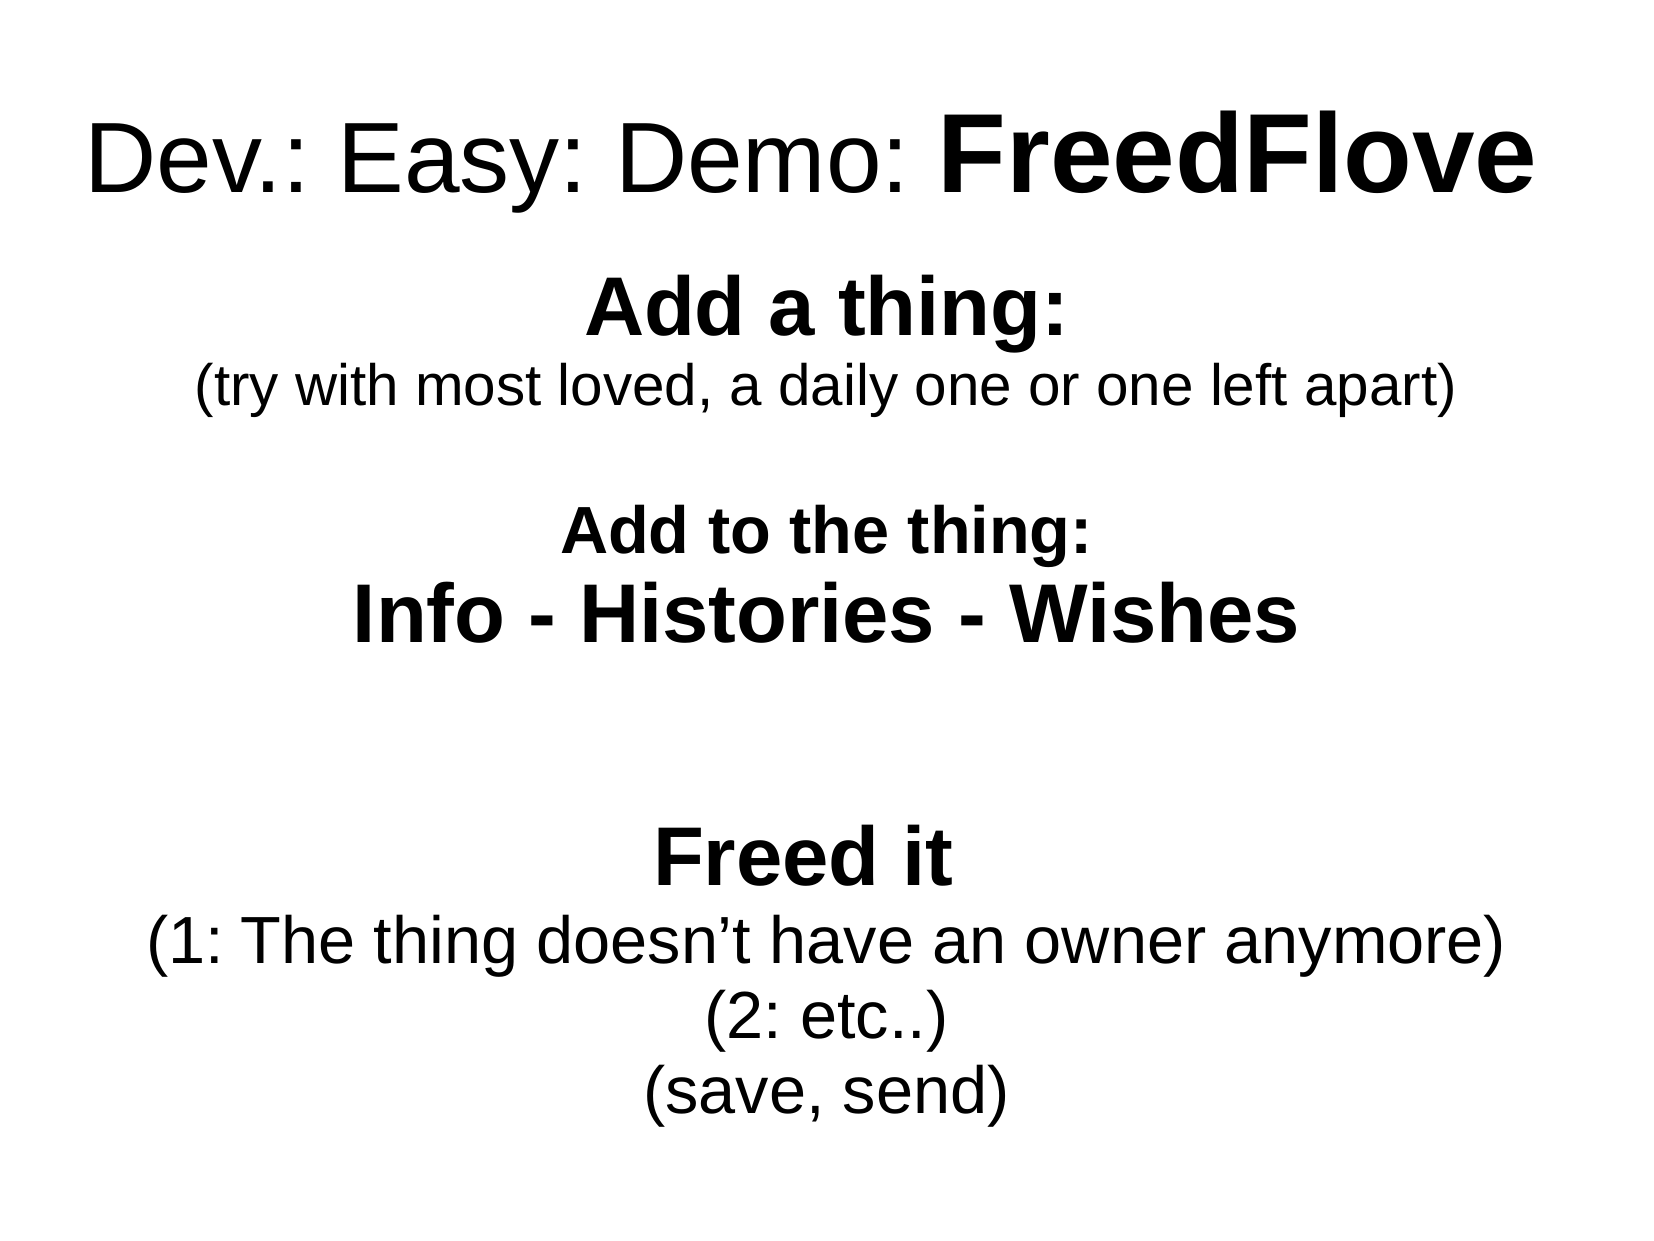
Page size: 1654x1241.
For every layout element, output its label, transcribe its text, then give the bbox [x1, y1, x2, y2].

subtitle Add a thing: (try with most loved, a daily one or one left apart) Add to the thing: Info - Histories - Wishes Freed it (1: The thing doesn’t have an owner anymore) (2: etc..) (save, send) [82, 0, 1571, 1241]
